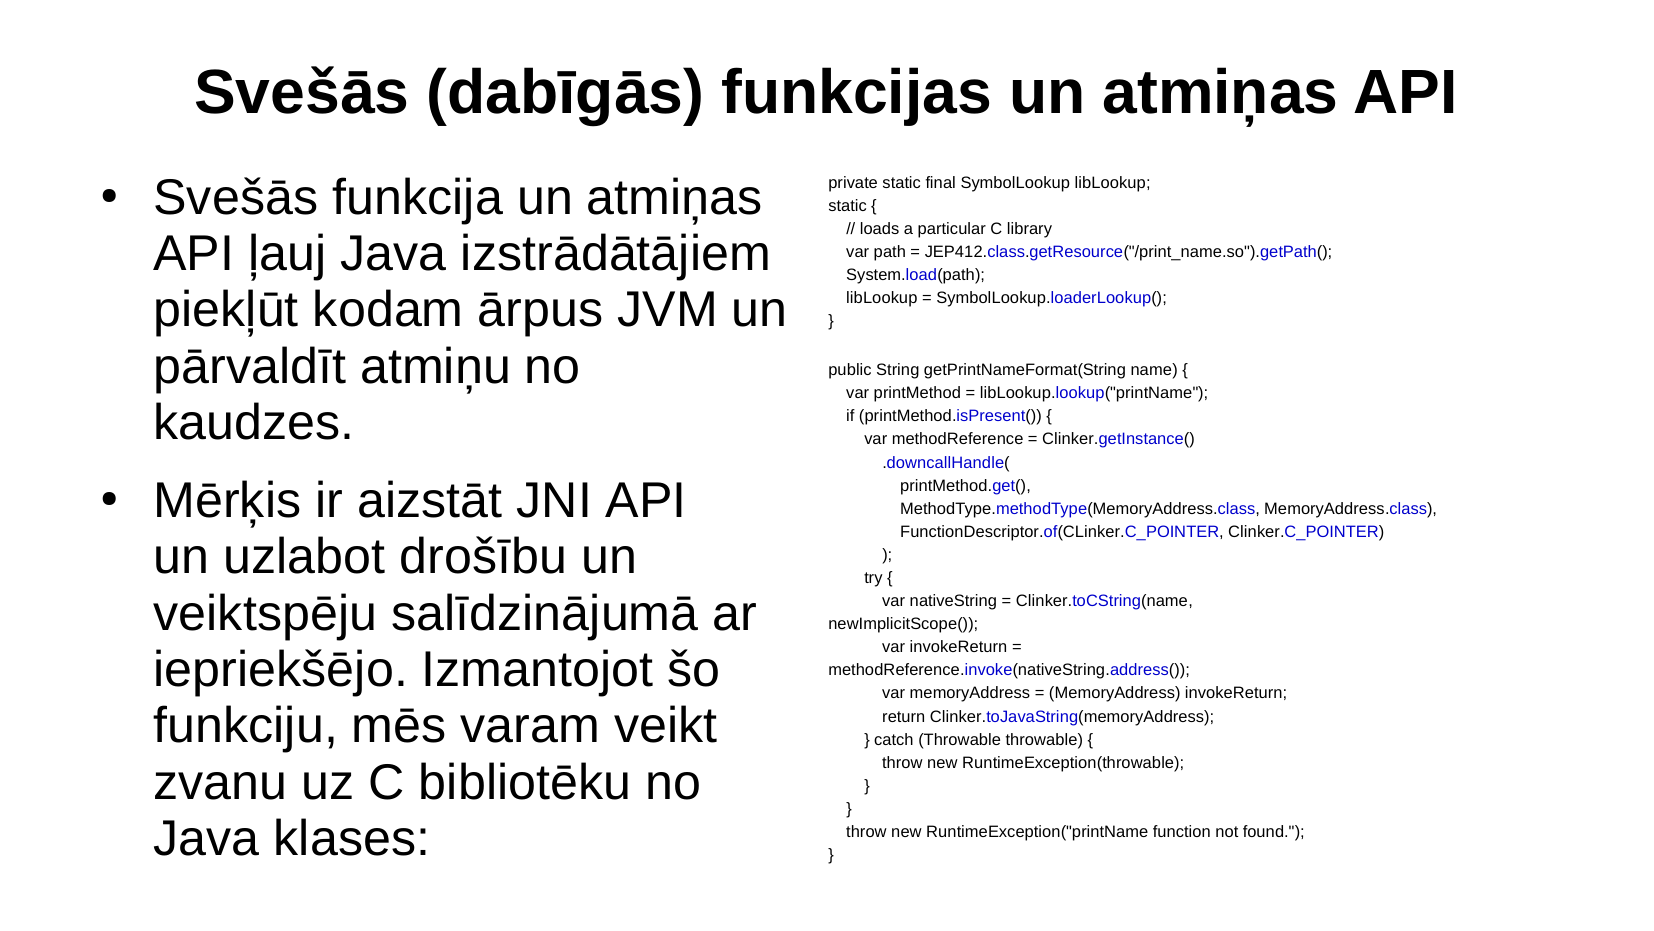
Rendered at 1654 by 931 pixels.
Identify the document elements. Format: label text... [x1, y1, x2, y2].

list Svešās funkcija un atmiņas API ļauj Java izstrādātājiem piekļūt kodam ārpus JVM un pārvaldīt atmiņu no kaudzes. Mērķis ir aizstāt JNI API un uzlabot drošību un veiktspēju salīdzinājumā ar iepriekšējo. Izmantojot šo funkciju, mēs varam veikt zvanu uz C bibliotēku no Java klases: [82, 168, 793, 889]
title Svešās (dabīgās) funkcijas un atmiņas API [82, 21, 1571, 162]
list private static final SymbolLookup libLookup; static { // loads a particular C library var path = JEP412.class.getResource("/print_name.so").getPath(); System.load(path); libLookup = SymbolLookup.loaderLookup(); } public String getPrintNameFormat(String name) { var printMethod = libLookup.lookup("printName"); if (printMethod.isPresent()) { var methodReference = Clinker.getInstance() .downcallHandle( printMethod.get(), MethodType.methodType(MemoryAddress.class, MemoryAddress.class), FunctionDescriptor.of(CLinker.C_POINTER, Clinker.C_POINTER) ); try { var nativeString = Clinker.toCString(name, newImplicitScope()); var invokeReturn = methodReference.invoke(nativeString.address()); var memoryAddress = (MemoryAddress) invokeReturn; return Clinker.toJavaString(memoryAddress); } catch (Throwable throwable) { throw new RuntimeException(throwable); } } throw new RuntimeException("printName function not found."); } [828, 168, 1539, 889]
